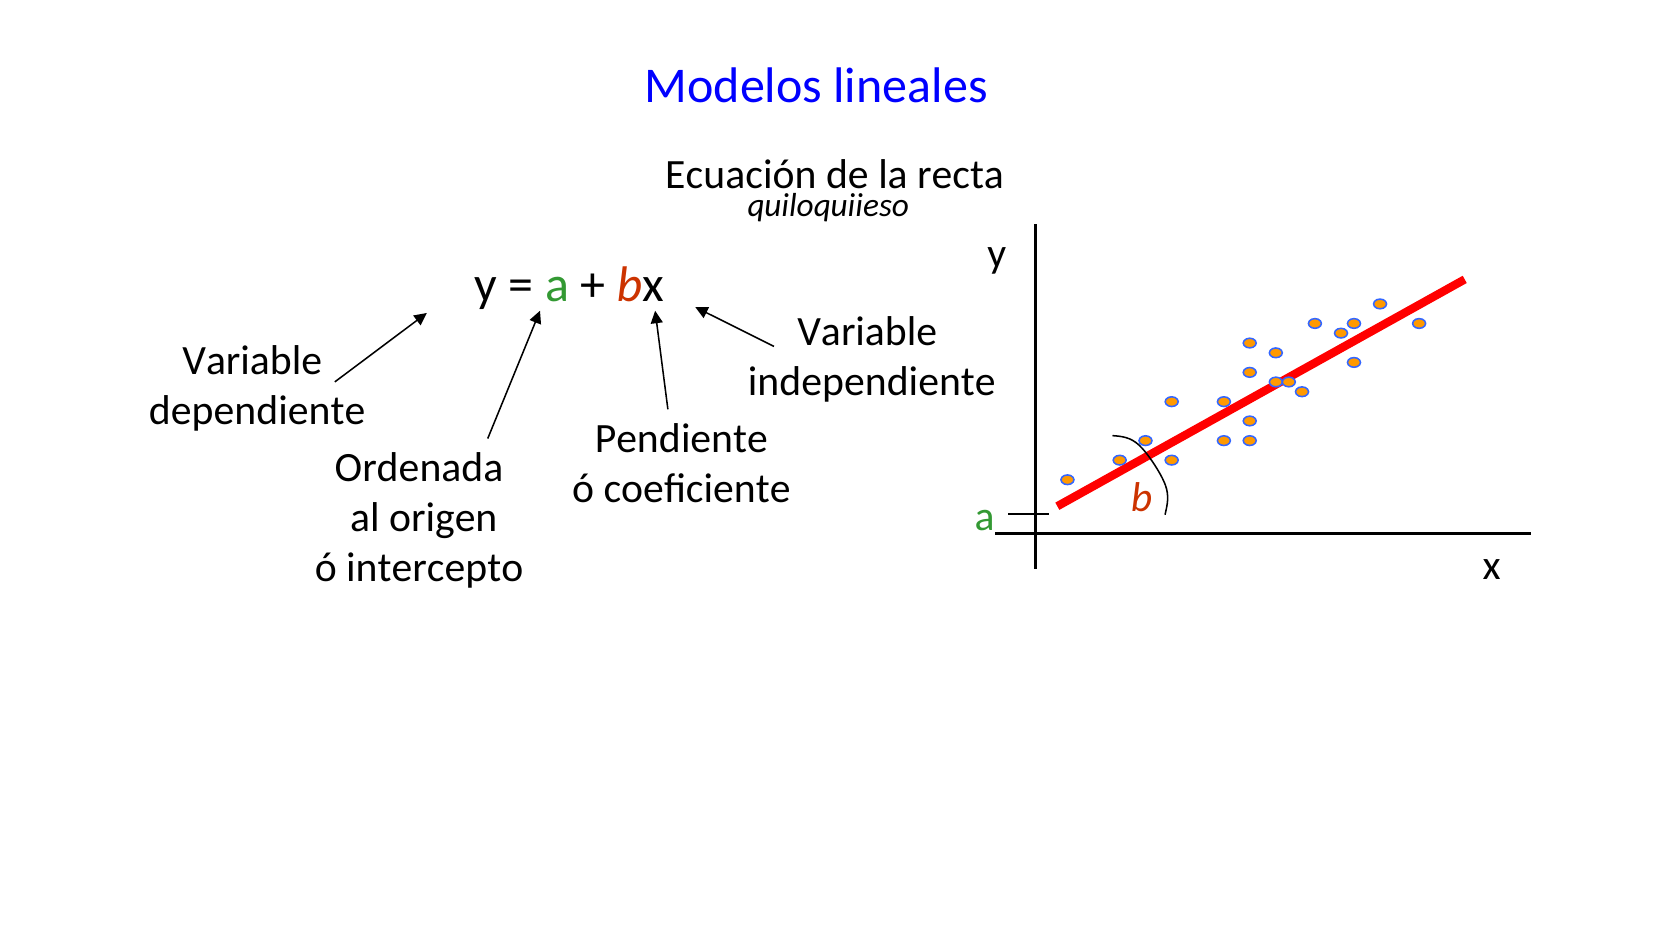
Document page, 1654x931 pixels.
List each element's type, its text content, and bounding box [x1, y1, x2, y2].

text_box [1217, 435, 1231, 446]
text_box quiloquiieso [732, 205, 925, 231]
text_box [1217, 396, 1231, 407]
text_box [1334, 328, 1348, 338]
text_box [1243, 338, 1257, 348]
text_box Variable independiente [723, 295, 1011, 412]
text_box y = a + bx [460, 244, 680, 320]
text_box Ordenada al origen ó intercepto [299, 432, 539, 598]
text_box [1243, 367, 1257, 378]
text_box Ecuación de la recta [650, 139, 1020, 205]
text_box [1347, 357, 1361, 368]
text_box [1269, 347, 1283, 358]
text_box [1113, 455, 1127, 465]
text_box y [972, 217, 1022, 284]
text_box Variable dependiente [124, 325, 381, 441]
text_box [1243, 435, 1257, 446]
text_box [1373, 299, 1387, 309]
text_box [1165, 396, 1179, 407]
text_box b [1116, 461, 1168, 528]
text_box [1243, 416, 1257, 426]
text_box [1269, 377, 1296, 387]
text_box [1308, 318, 1322, 329]
text_box a [959, 481, 1010, 547]
text_box Modelos lineales [629, 45, 1003, 121]
text_box Pendiente ó coeficiente [557, 403, 806, 519]
text_box x [1467, 530, 1516, 596]
text_box [1347, 318, 1361, 329]
text_box [1165, 455, 1179, 466]
text_box [1412, 318, 1426, 329]
text_box [1138, 435, 1152, 446]
text_box [1295, 386, 1309, 397]
text_box [1060, 474, 1074, 485]
